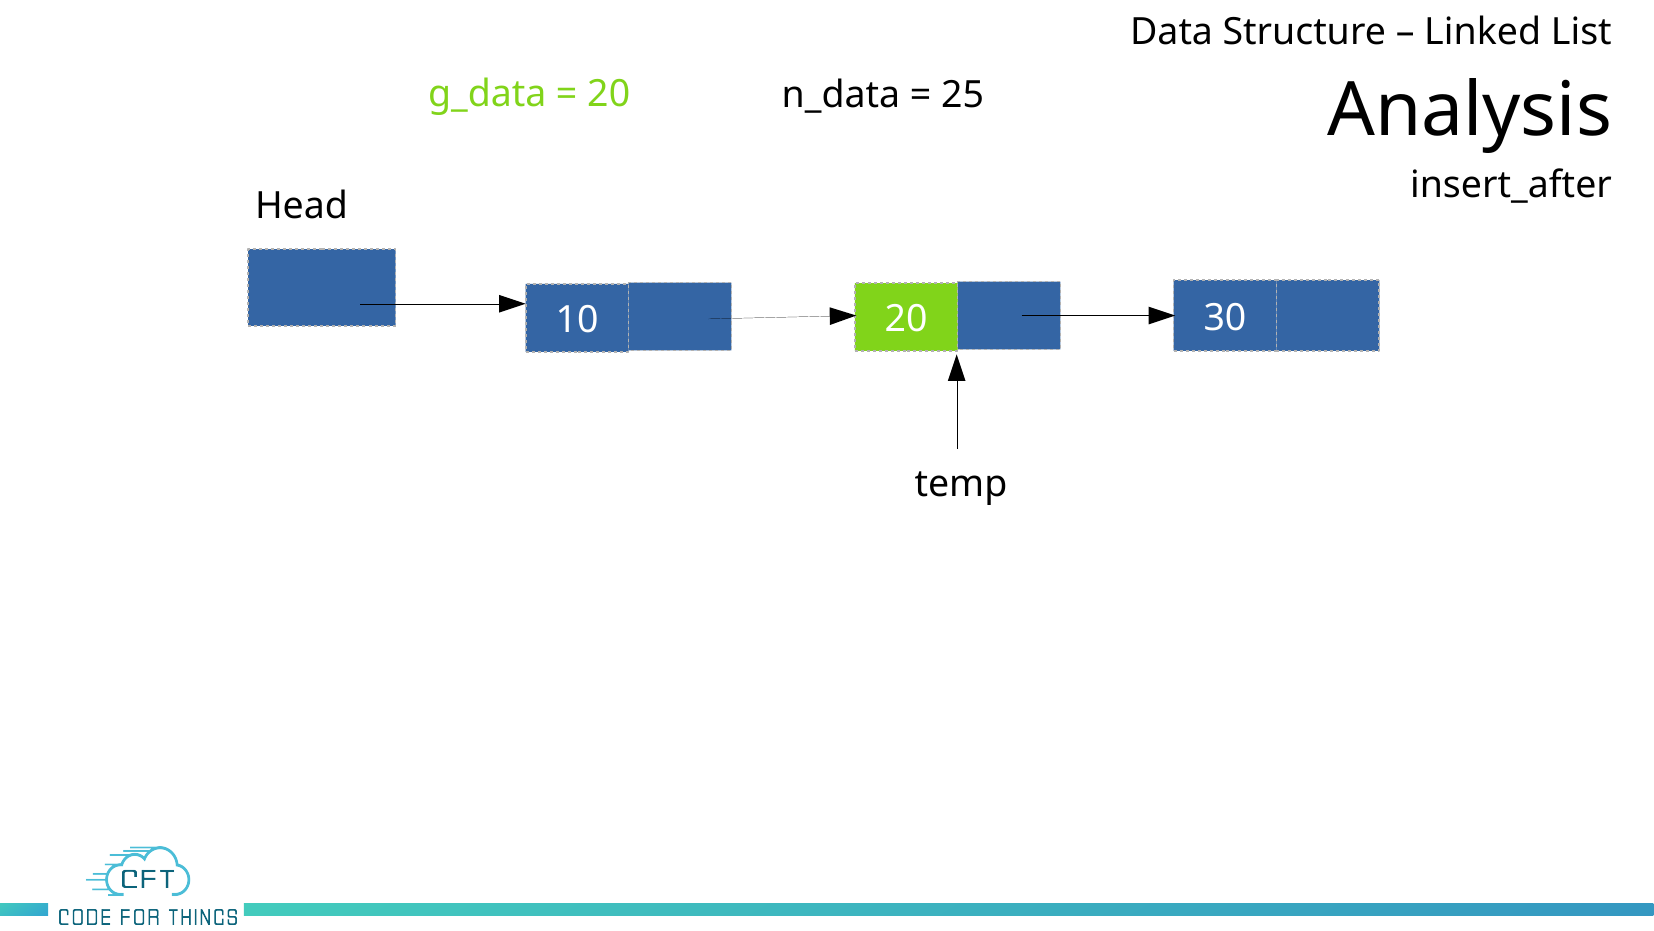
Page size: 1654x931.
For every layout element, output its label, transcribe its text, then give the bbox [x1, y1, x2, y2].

title Data Structure – Linked List Analysis insert_after [1093, 0, 1613, 216]
text_box [248, 251, 396, 326]
text_box [628, 282, 732, 351]
text_box 30 [1173, 280, 1277, 351]
text_box g_data = 20 [413, 59, 766, 130]
text_box [957, 281, 1061, 350]
text_box temp [899, 449, 1063, 520]
text_box 10 [525, 283, 629, 352]
text_box [1277, 280, 1380, 351]
text_box 20 [854, 283, 958, 351]
text_box Head [240, 171, 407, 251]
picture [59, 846, 237, 925]
text_box n_data = 25 [766, 59, 1052, 130]
